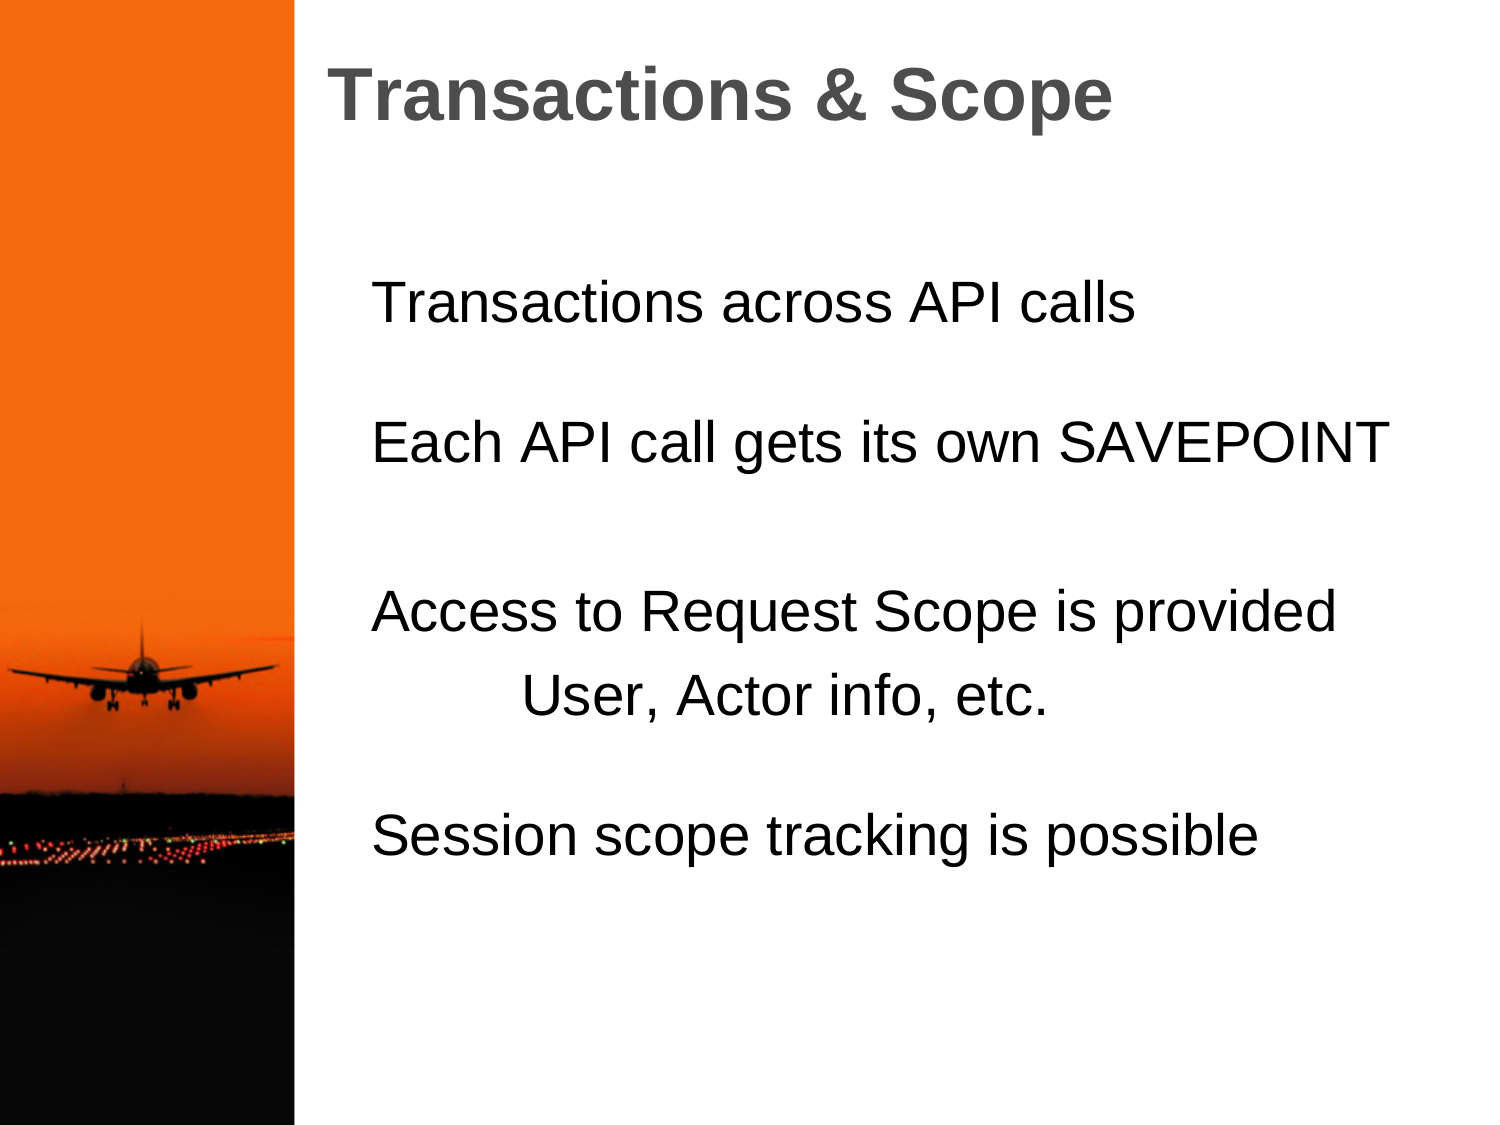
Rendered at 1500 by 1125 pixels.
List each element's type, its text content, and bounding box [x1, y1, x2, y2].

list Transactions across API calls Each API call gets its own SAVEPOINT Access to Request Scope is provided User, Actor info, etc. Session scope tracking is possible [300, 172, 1468, 1094]
title Transactions & Scope [312, 30, 1483, 150]
picture [0, 0, 1500, 1125]
